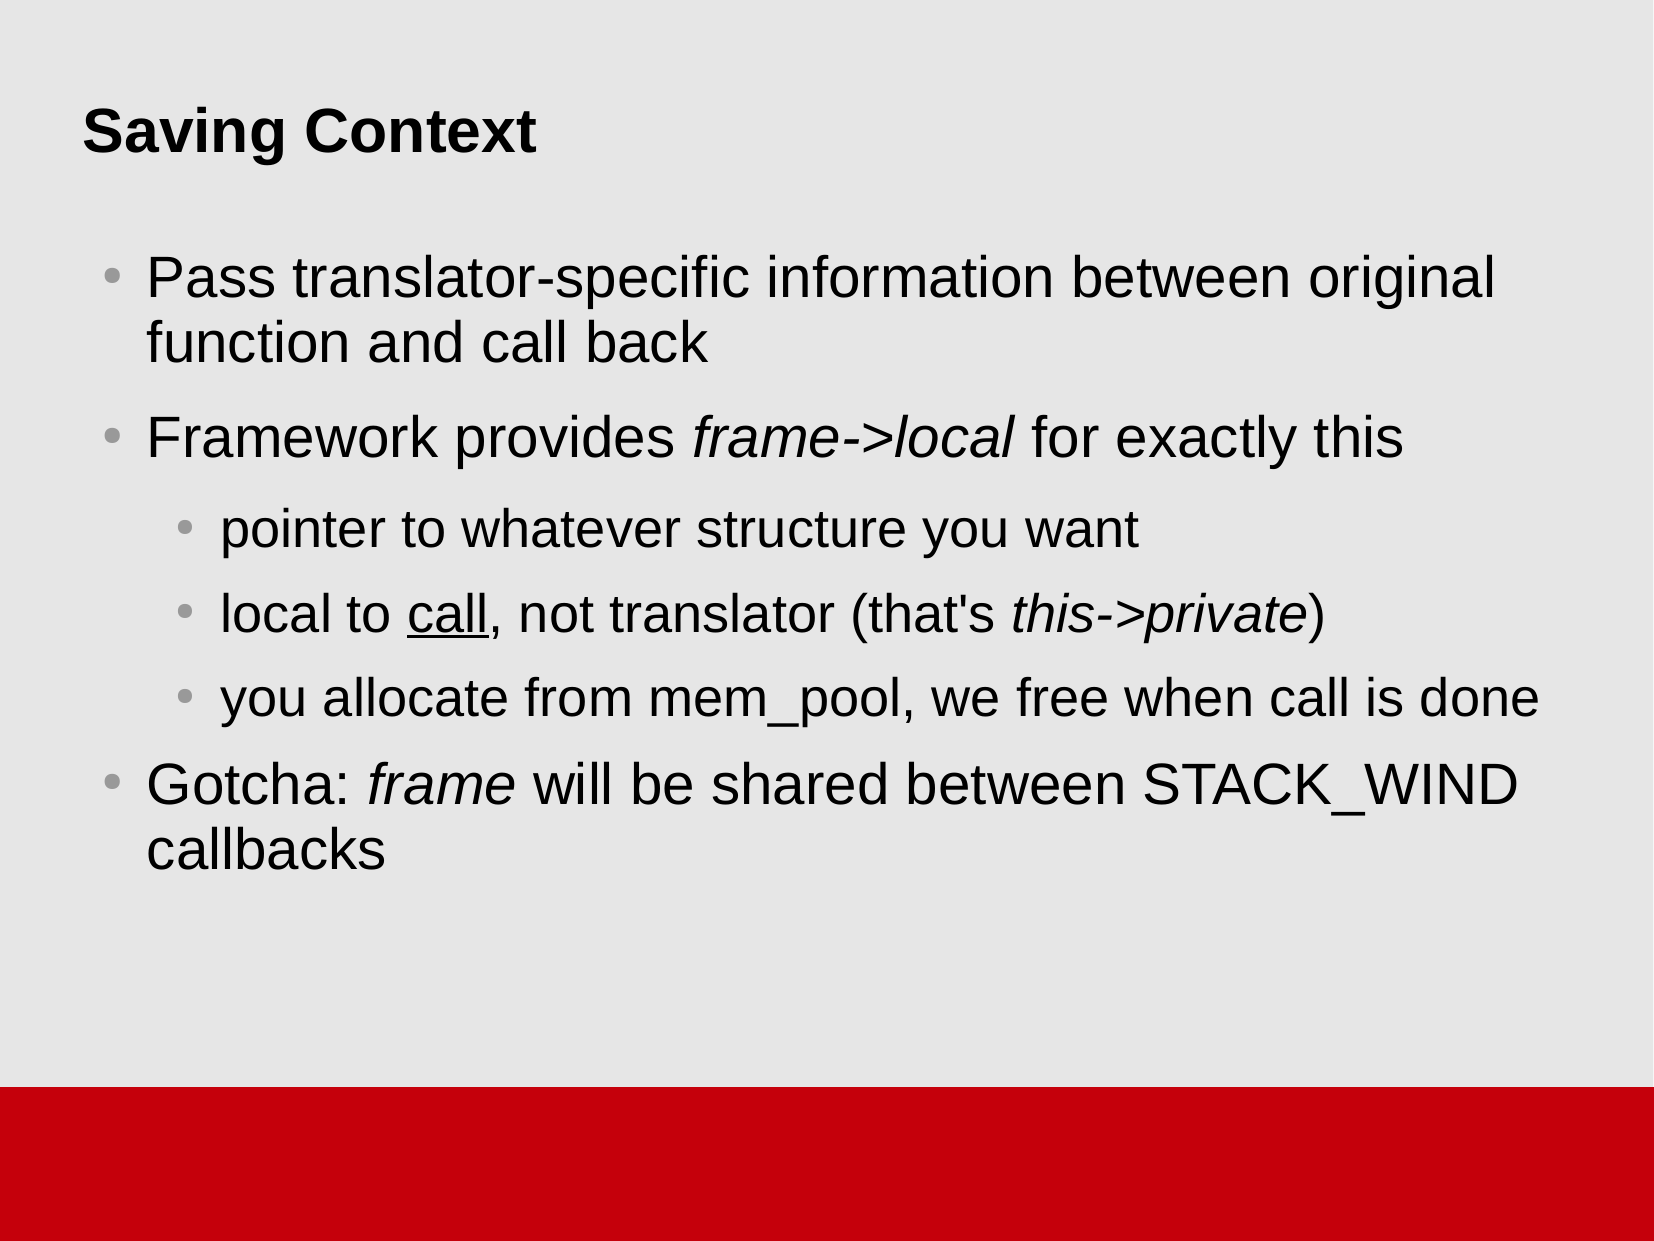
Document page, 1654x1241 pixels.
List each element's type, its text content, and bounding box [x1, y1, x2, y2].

title Saving Context [82, 37, 1571, 226]
list Pass translator-specific information between original function and call back Framework provides frame->local for exactly this pointer to whatever structure you want local to call, not translator (that's this->private) you allocate from mem_pool, we free when call is done Gotcha: frame will be shared between STACK_WIND callbacks [86, 244, 1576, 1039]
